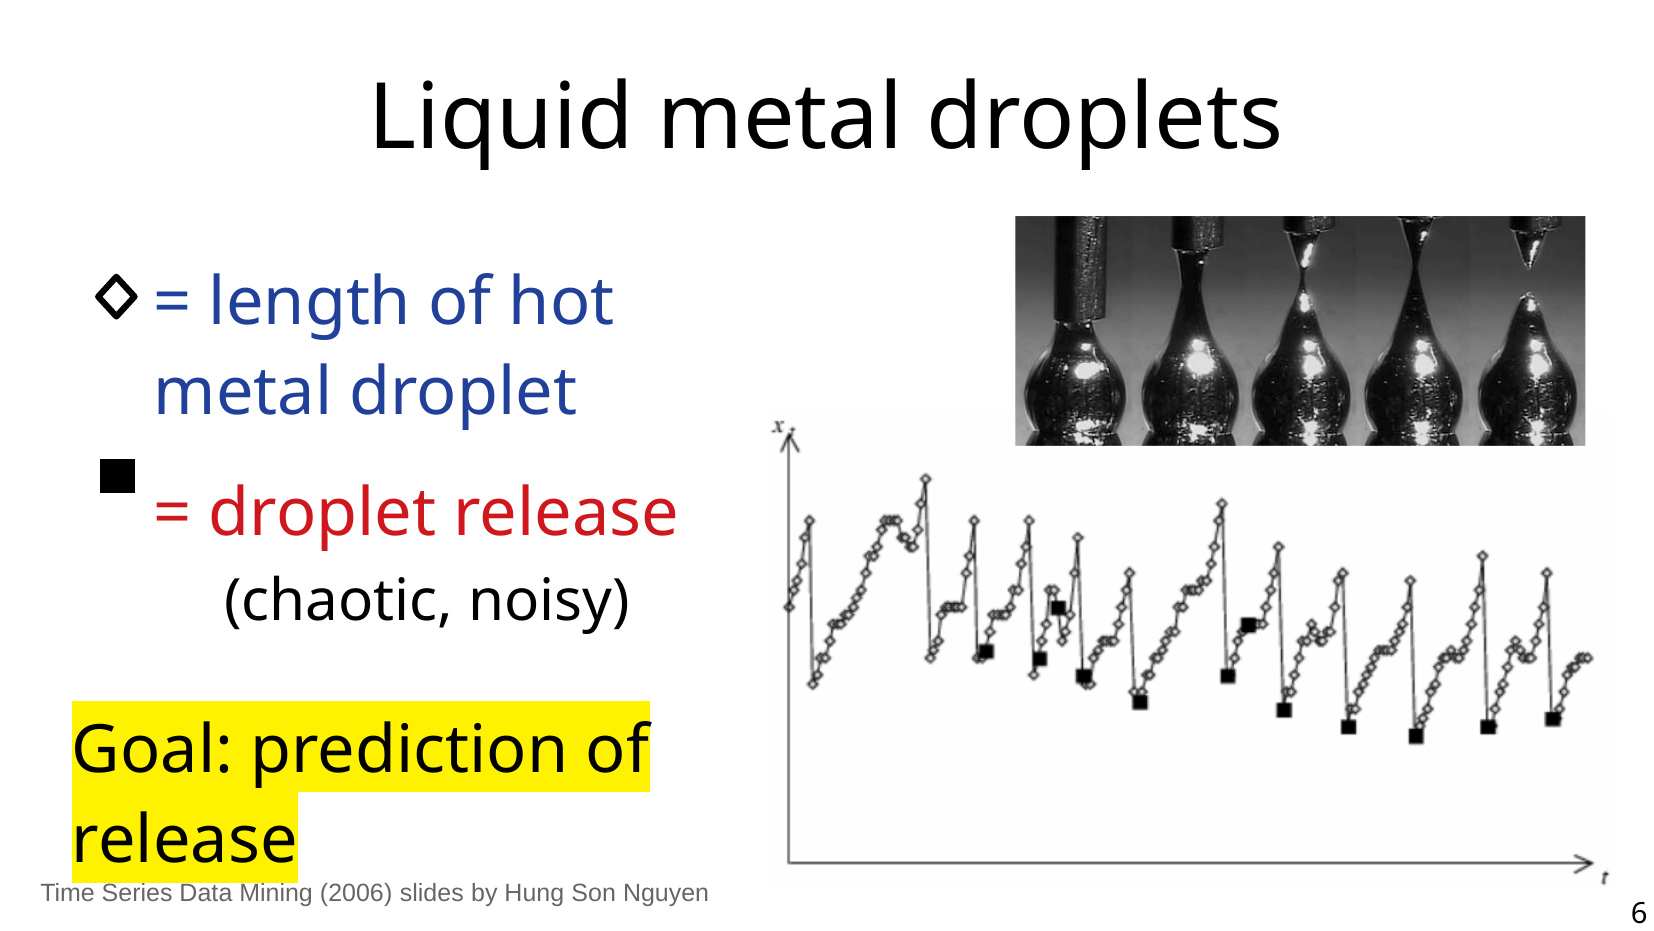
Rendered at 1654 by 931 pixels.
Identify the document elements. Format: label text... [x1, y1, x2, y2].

text_box Goal: prediction of release [57, 693, 709, 858]
title Liquid metal droplets [82, 1, 1571, 226]
picture [756, 215, 1614, 894]
text_box Time Series Data Mining (2006) slides by Hung Son Nguyen [25, 871, 1054, 929]
text_box [100, 459, 135, 493]
text_box [98, 276, 135, 317]
list = length of hot metal droplet = droplet release (chaotic, noisy) [82, 253, 725, 793]
